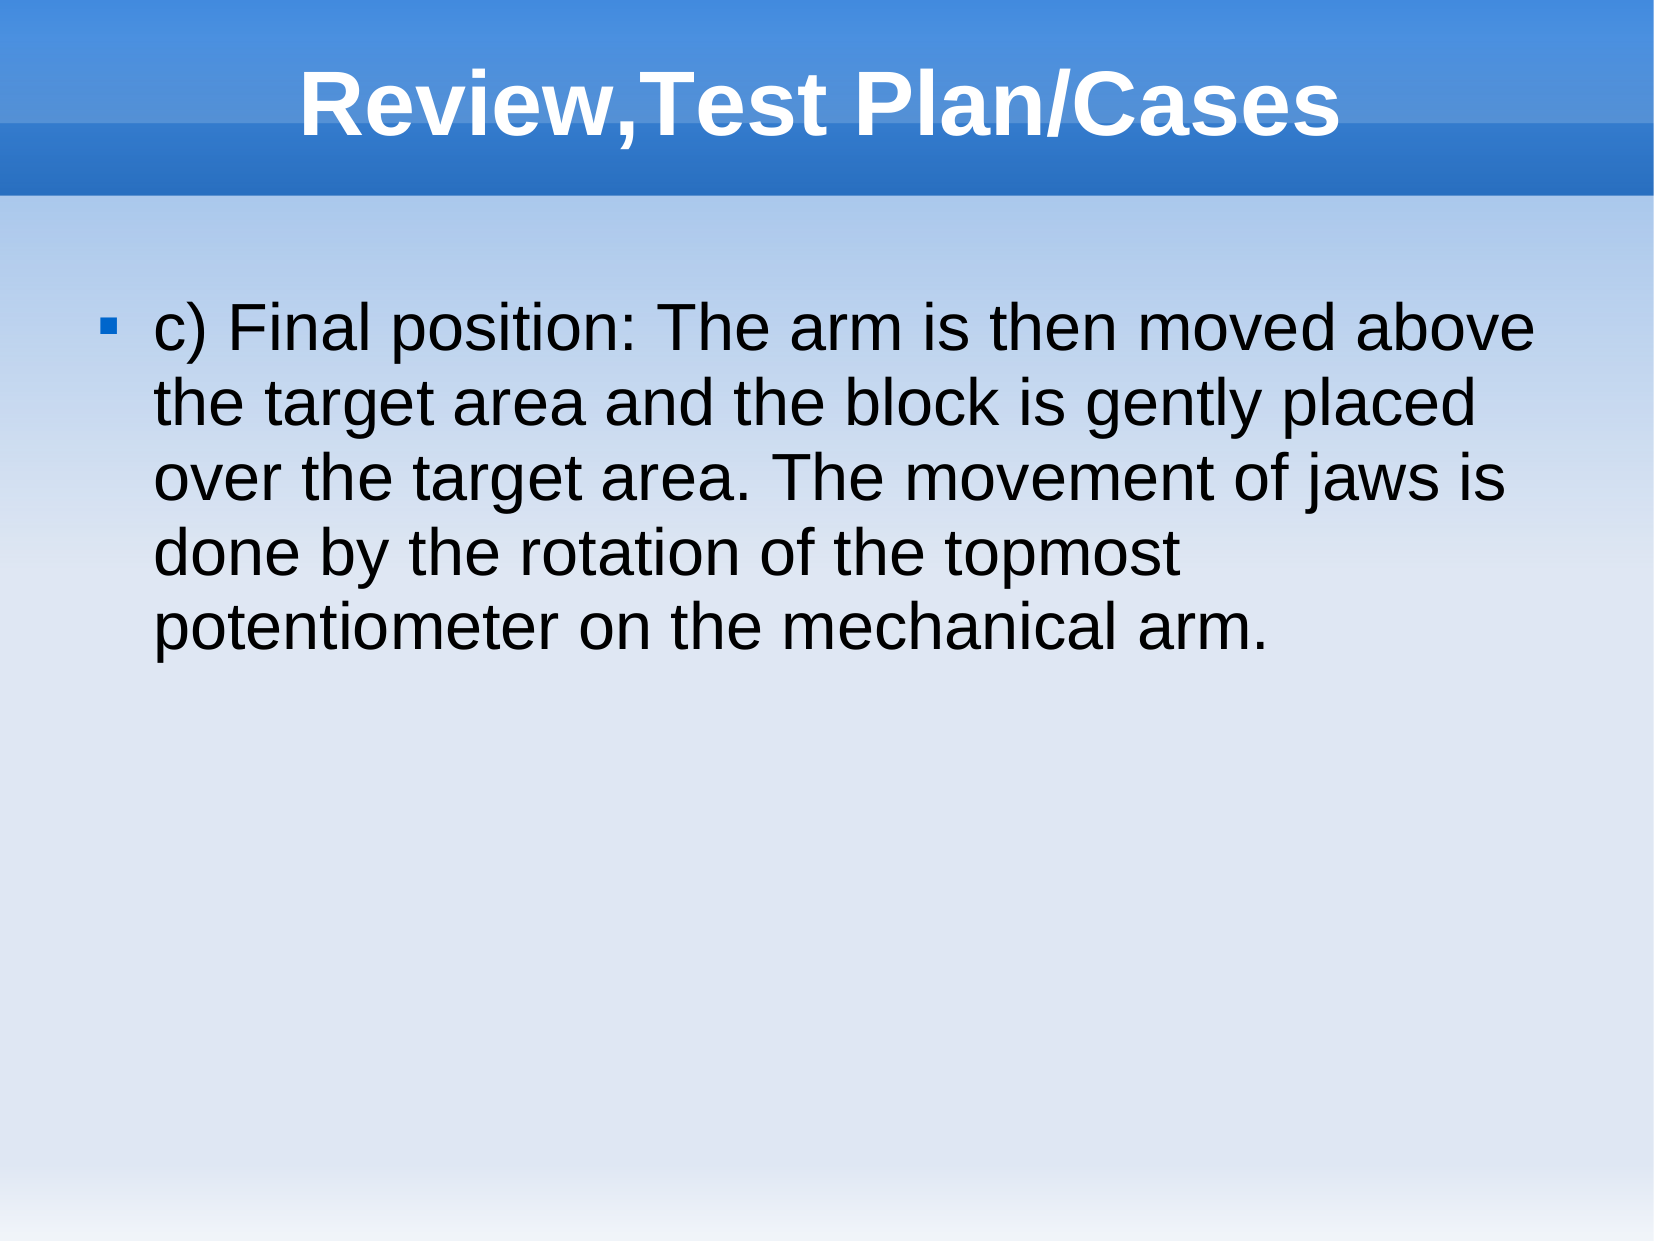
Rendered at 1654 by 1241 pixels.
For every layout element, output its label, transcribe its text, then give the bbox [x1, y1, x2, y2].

picture [0, 0, 1654, 1241]
list c) Final position: The arm is then moved above the target area and the block is gently placed over the target area. The movement of jaws is done by the rotation of the topmost potentiometer on the mechanical arm. [82, 290, 1571, 1094]
title Review,Test Plan/Cases [76, 7, 1565, 200]
